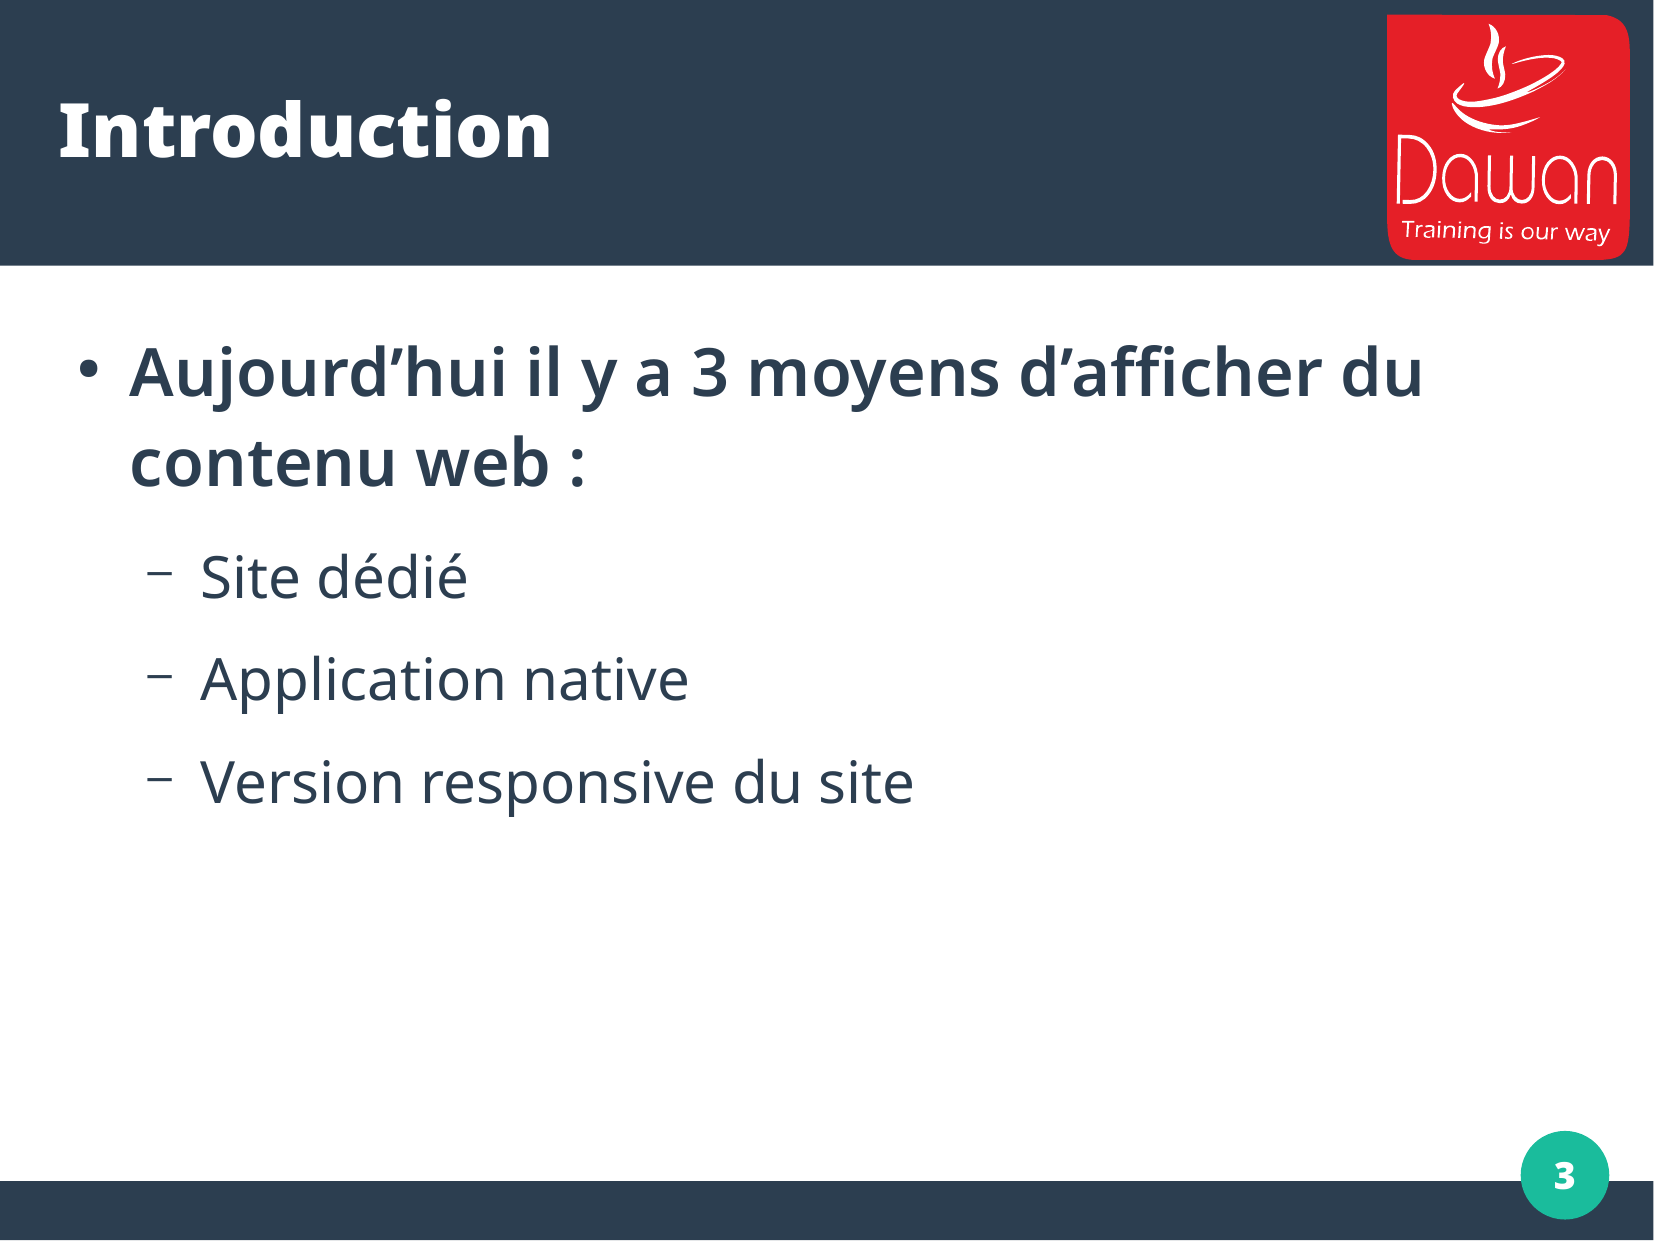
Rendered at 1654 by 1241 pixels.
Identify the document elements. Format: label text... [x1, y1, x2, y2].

list Aujourd’hui il y a 3 moyens d’afficher du contenu web : Site dédié Application native Version responsive du site [59, 324, 1595, 1152]
picture [1387, 14, 1630, 260]
title Introduction [59, 49, 1387, 207]
